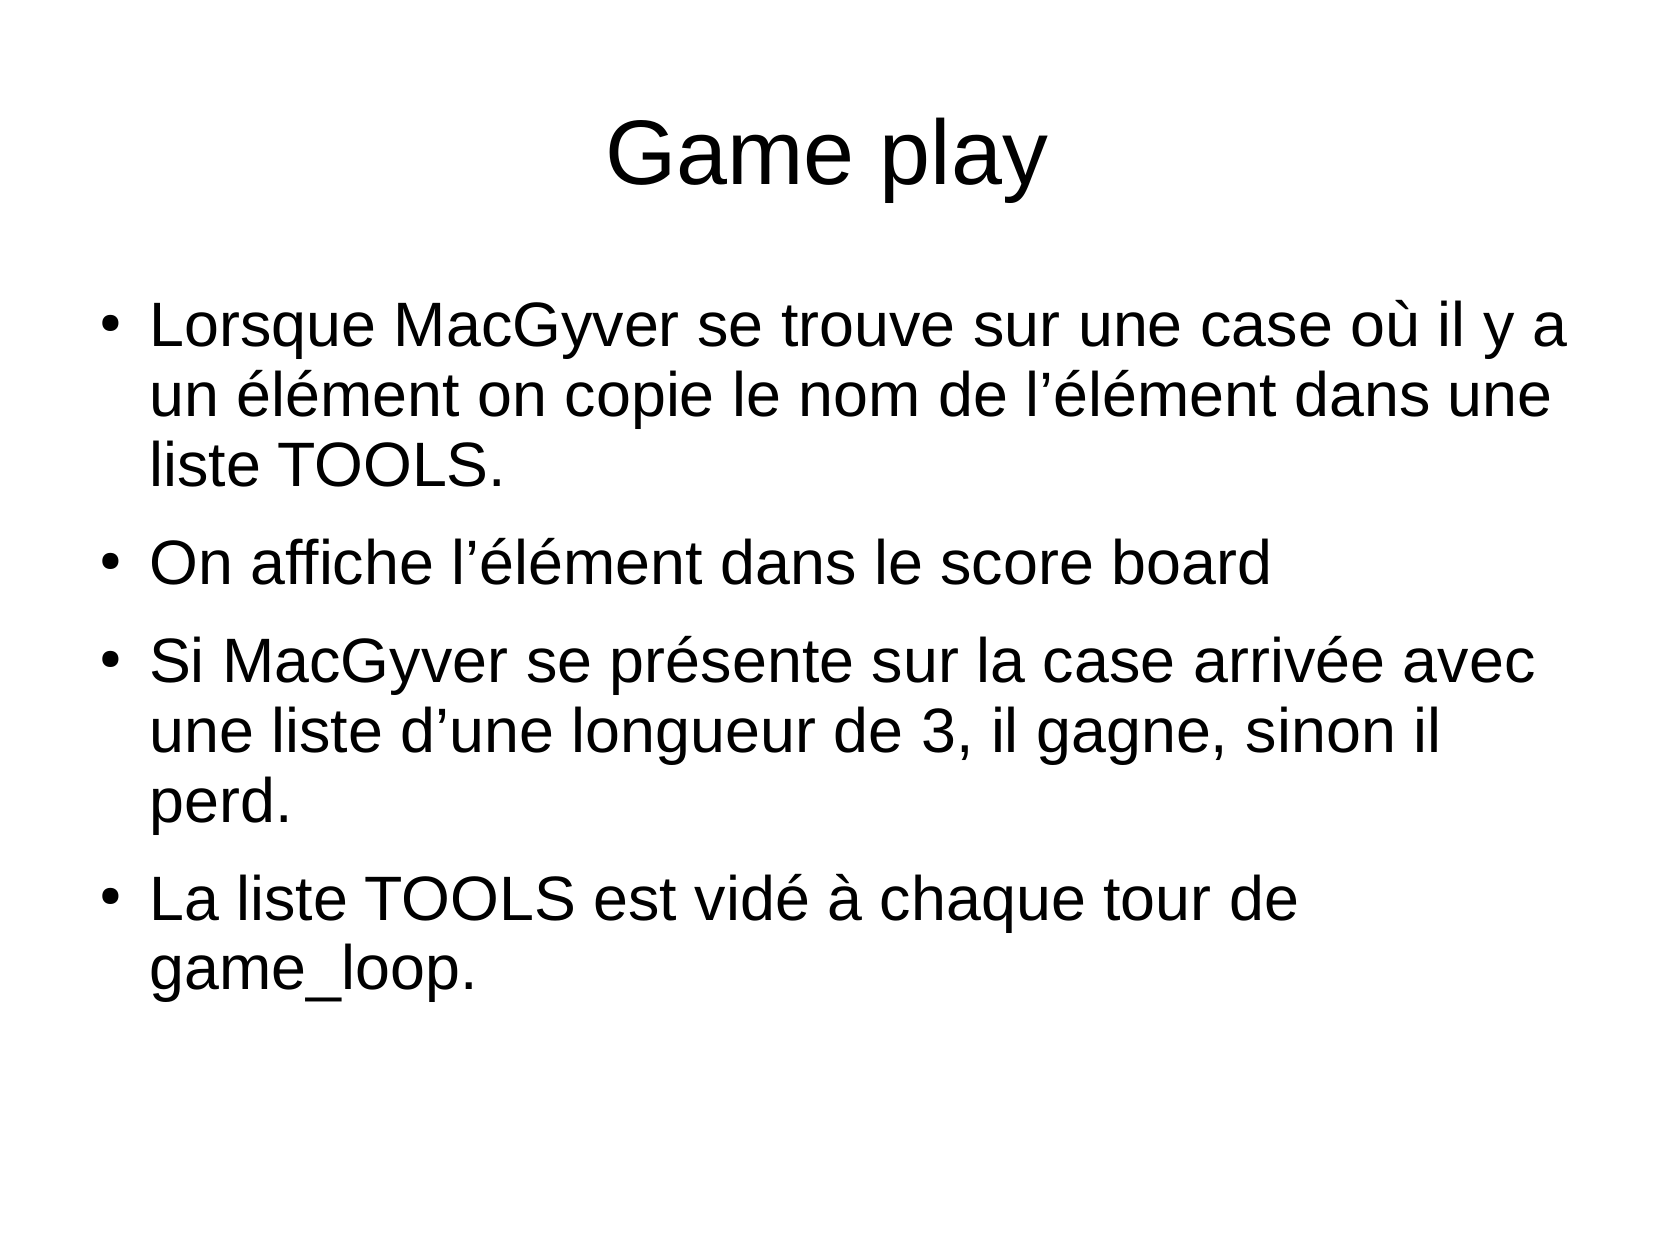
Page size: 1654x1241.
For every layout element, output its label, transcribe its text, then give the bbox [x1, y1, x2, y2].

title Game play [82, 49, 1571, 257]
list Lorsque MacGyver se trouve sur une case où il y a un élément on copie le nom de l’élément dans une liste TOOLS. On affiche l’élément dans le score board Si MacGyver se présente sur la case arrivée avec une liste d’une longueur de 3, il gagne, sinon il perd. La liste TOOLS est vidé à chaque tour de game_loop. [82, 290, 1571, 1010]
